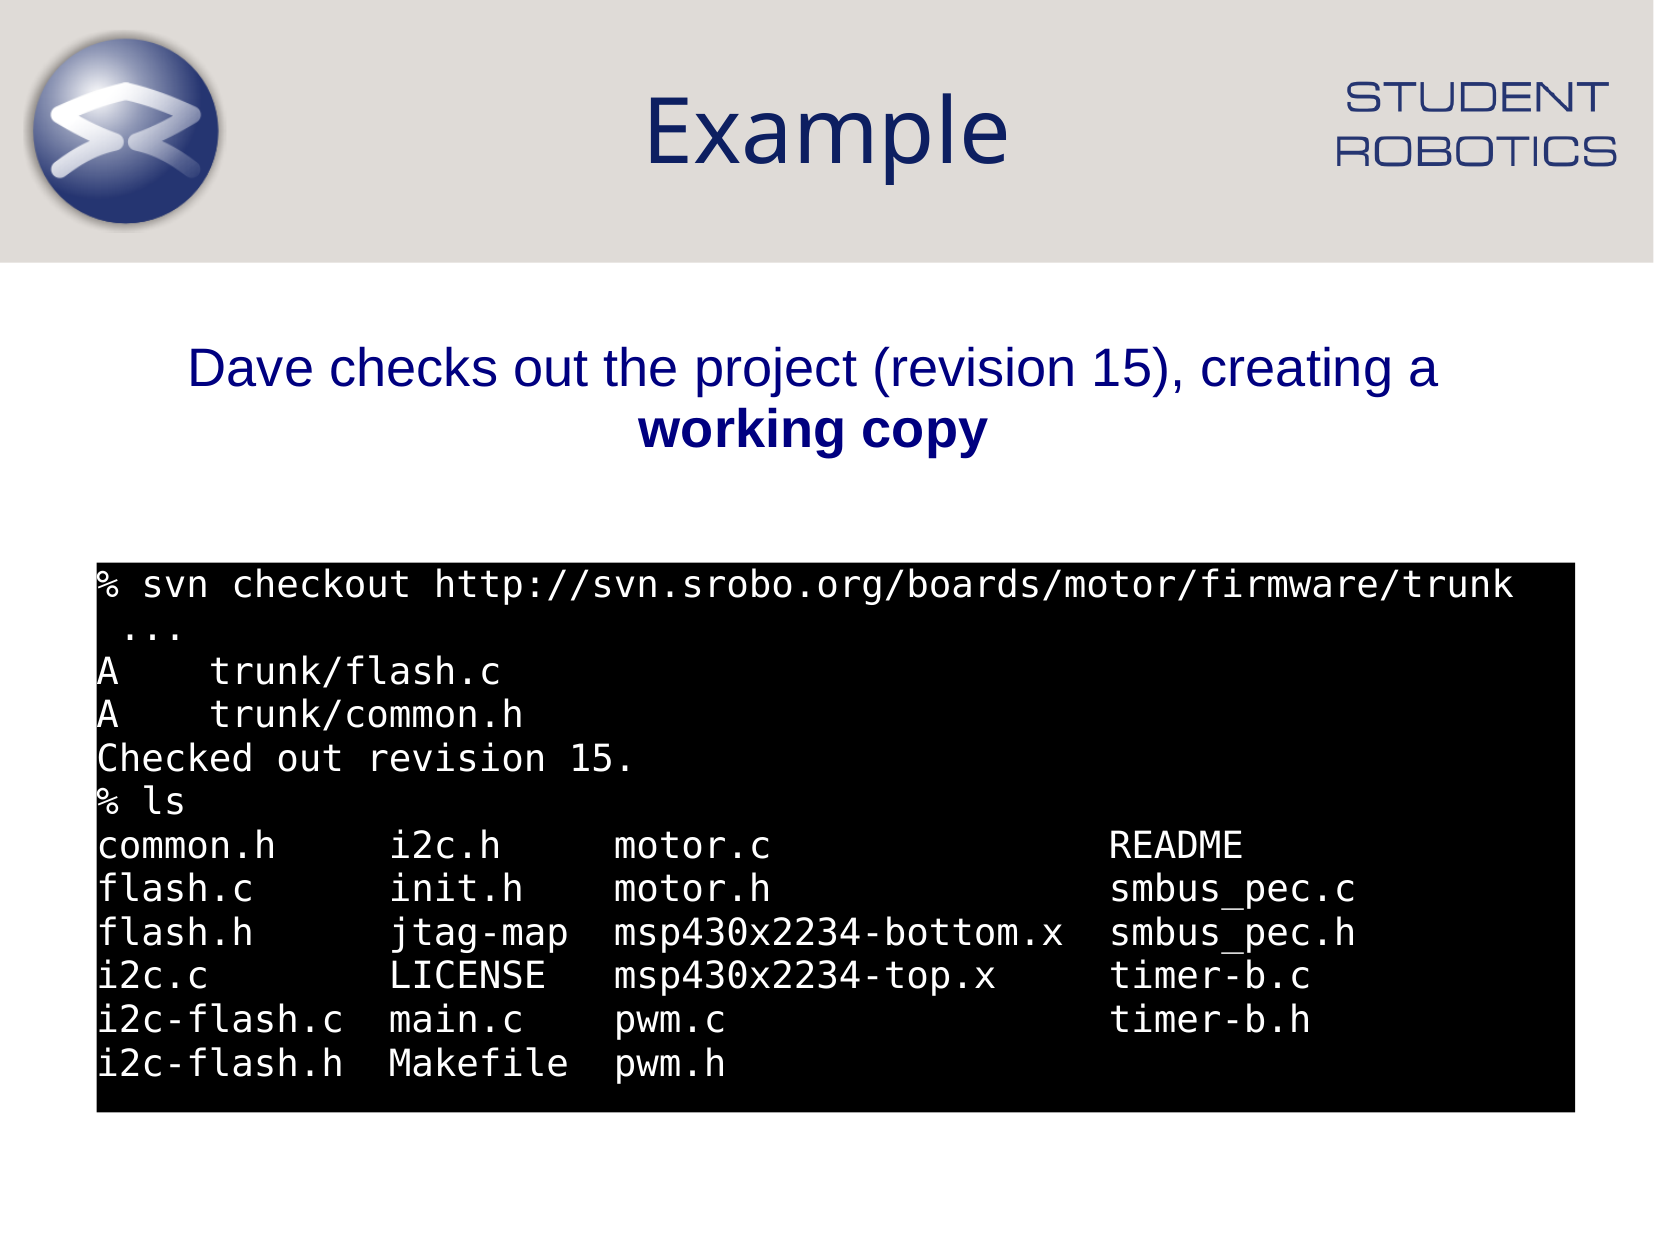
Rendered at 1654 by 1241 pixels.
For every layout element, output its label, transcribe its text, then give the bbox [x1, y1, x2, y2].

picture [1571, 68, 1633, 174]
title Example [82, 7, 1571, 250]
text_box % svn checkout http://svn.srobo.org/boards/motor/firmware/trunk ... A trunk/flash.c A trunk/common.h Checked out revision 15. % ls common.h i2c.h motor.c README flash.c init.h motor.h smbus_pec.c flash.h jtag-map msp430x2234-bottom.x smbus_pec.h i2c.c LICENSE msp430x2234-top.x timer-b.c i2c-flash.c main.c pwm.c timer-b.h i2c-flash.h Makefile pwm.h [96, 562, 1576, 1113]
text_box Dave checks out the project (revision 15), creating a working copy [187, 337, 1441, 475]
picture [9, 19, 82, 245]
